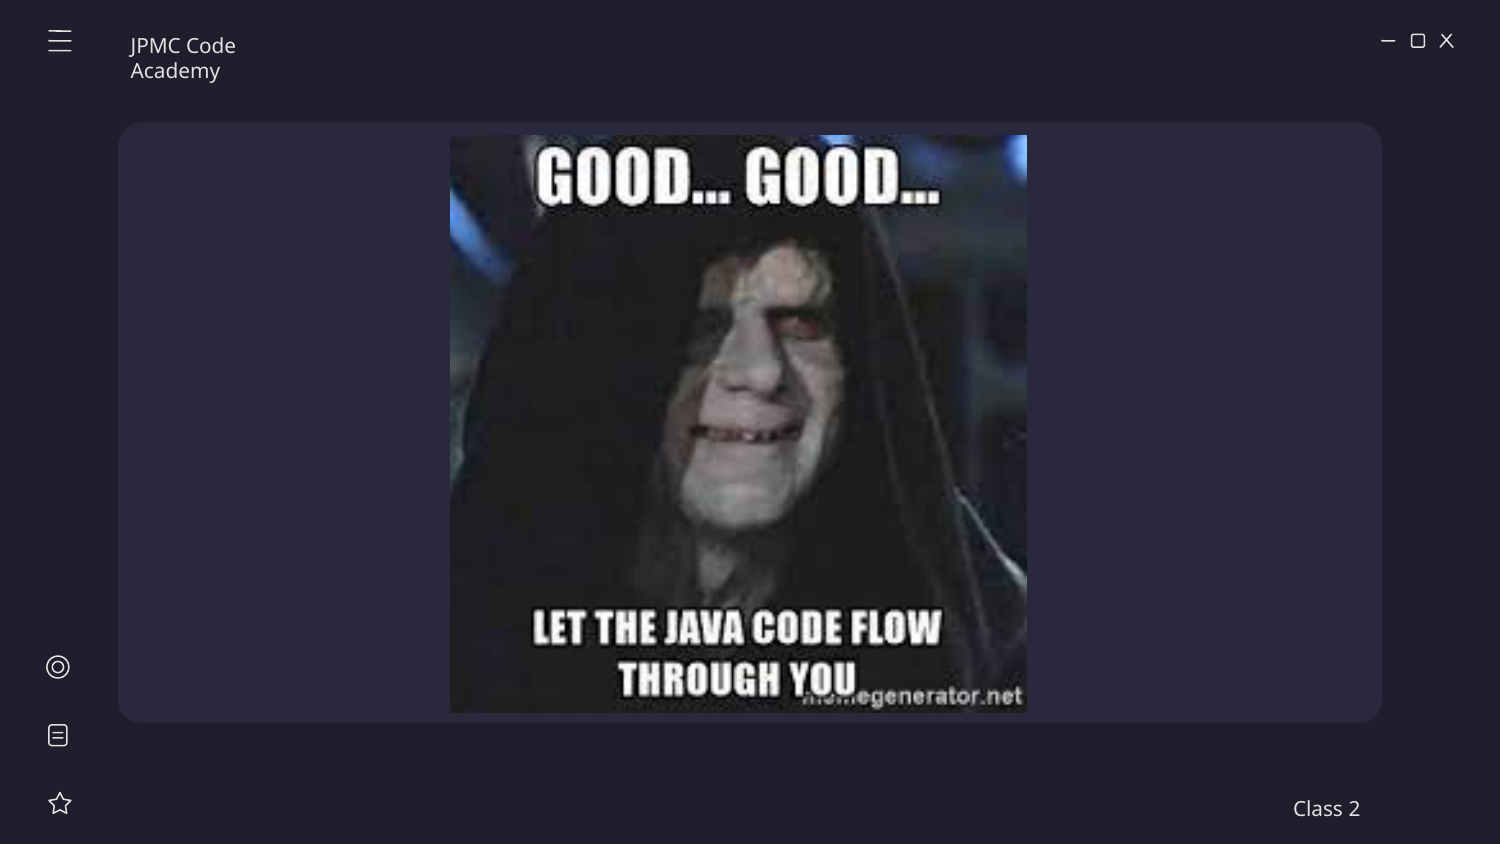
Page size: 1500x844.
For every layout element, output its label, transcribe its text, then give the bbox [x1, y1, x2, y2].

text_box Class 2 [1278, 780, 1453, 826]
picture [450, 135, 1027, 713]
text_box JPMC Code Academy [130, 18, 306, 64]
